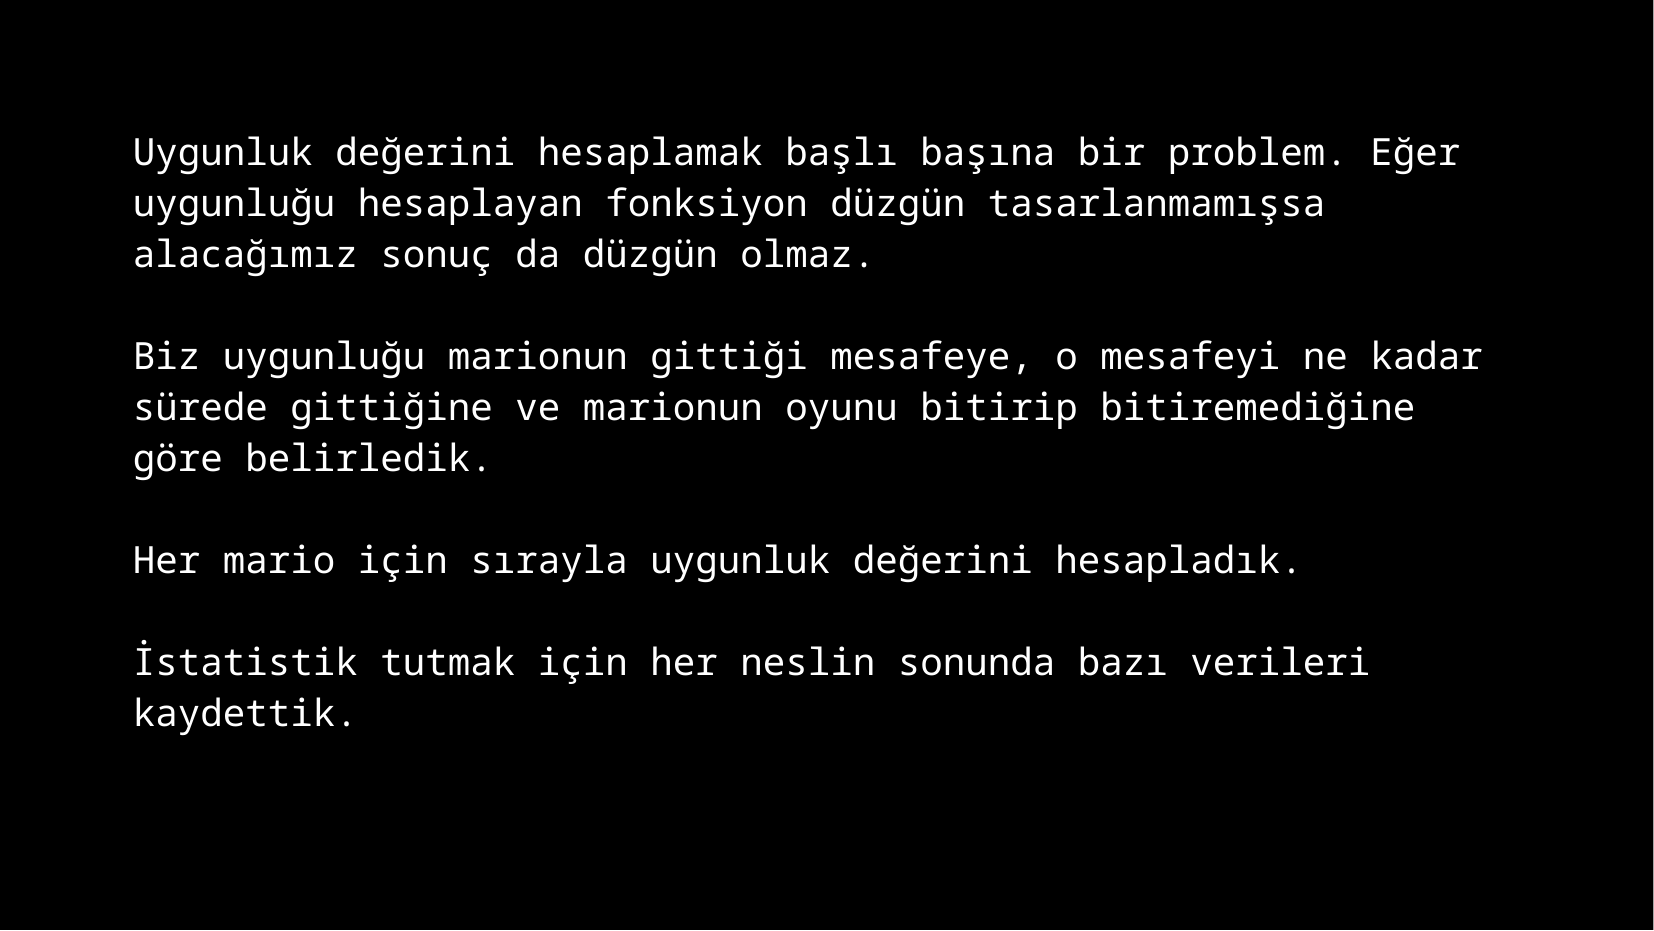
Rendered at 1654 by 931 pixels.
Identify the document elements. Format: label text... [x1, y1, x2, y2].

text_box Uygunluk değerini hesaplamak başlı başına bir problem. Eğer uygunluğu hesaplayan fonksiyon düzgün tasarlanmamışsa alacağımız sonuç da düzgün olmaz. Biz uygunluğu marionun gittiği mesafeye, o mesafeyi ne kadar sürede gittiğine ve marionun oyunu bitirip bitiremediğine göre belirledik. Her mario için sırayla uygunluk değerini hesapladık. İstatistik tutmak için her neslin sonunda bazı verileri kaydettik. [118, 118, 1536, 827]
